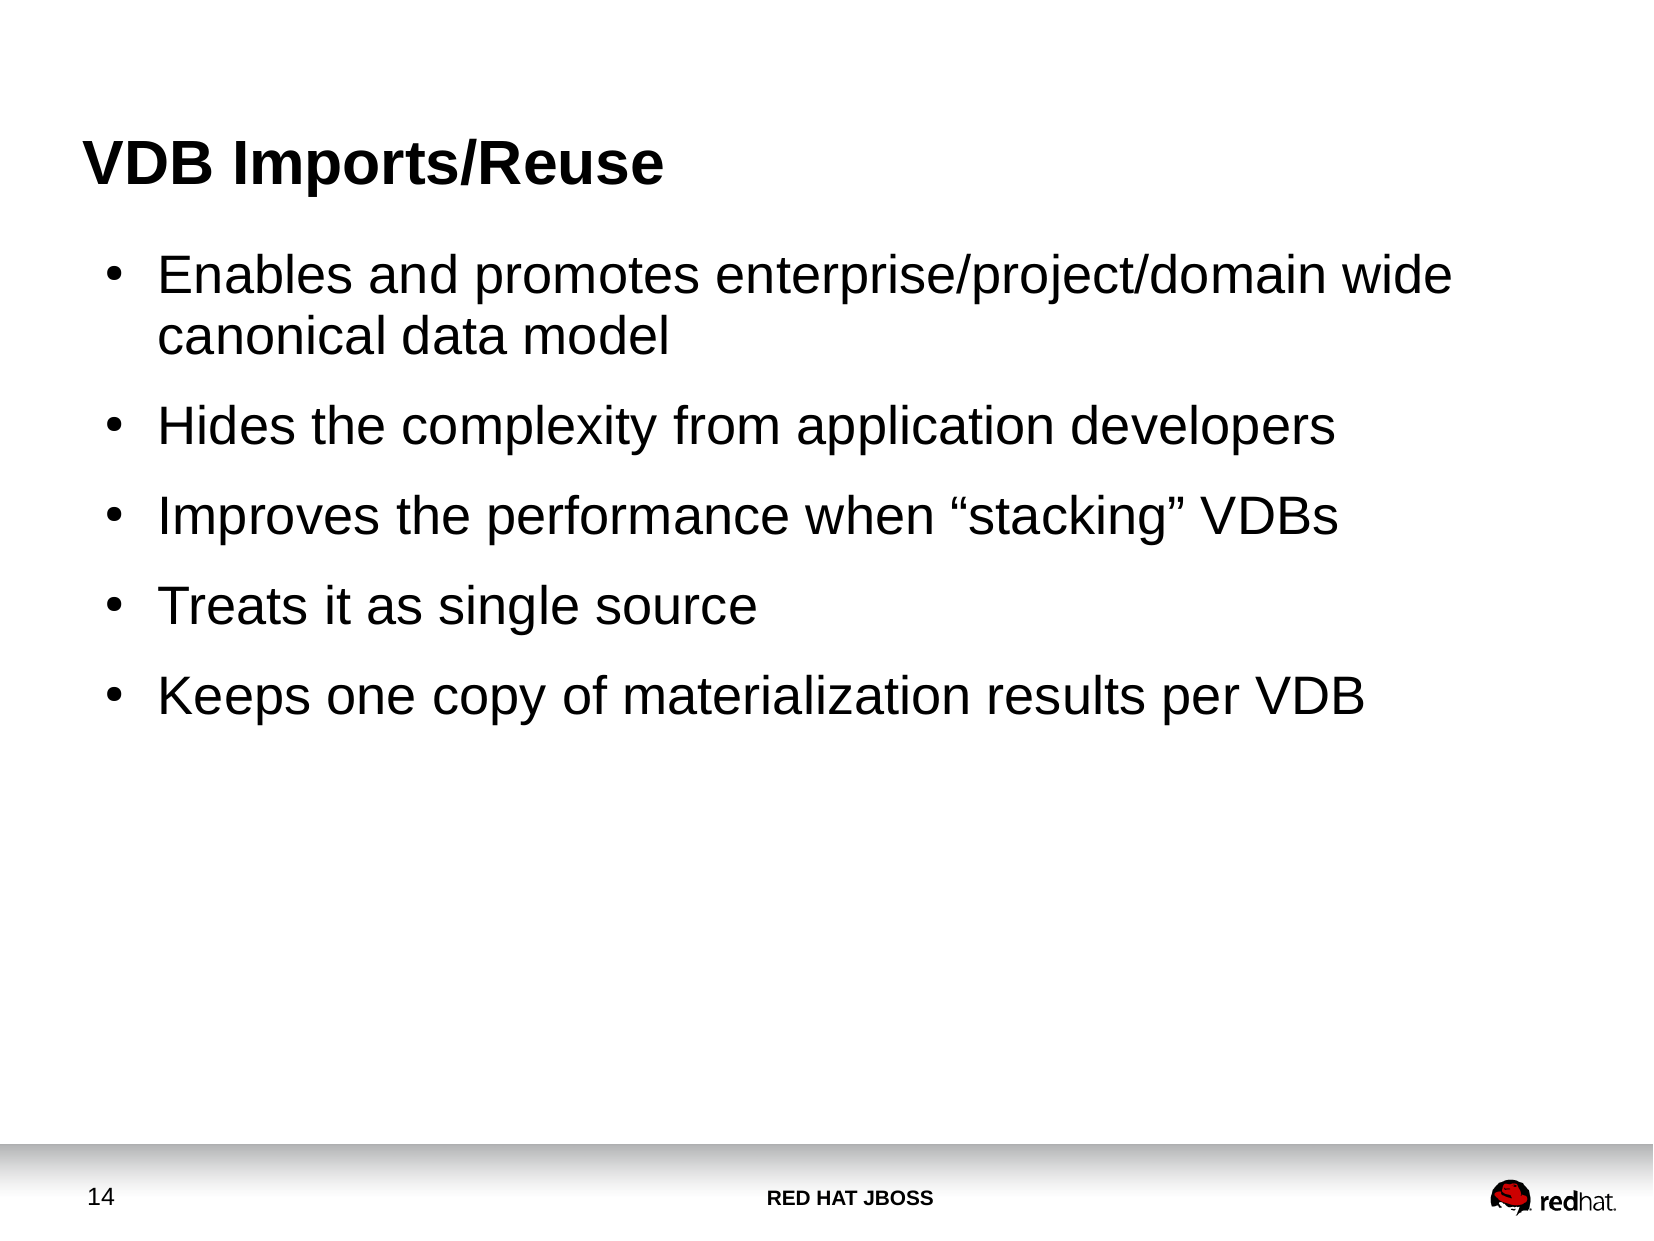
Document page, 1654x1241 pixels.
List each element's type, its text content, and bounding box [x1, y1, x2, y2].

title VDB Imports/Reuse [82, 49, 1571, 257]
picture [0, 1144, 1653, 1241]
list Enables and promotes enterprise/project/domain wide canonical data model Hides the complexity from application developers Improves the performance when “stacking” VDBs Treats it as single source Keeps one copy of materialization results per VDB [86, 244, 1575, 1039]
